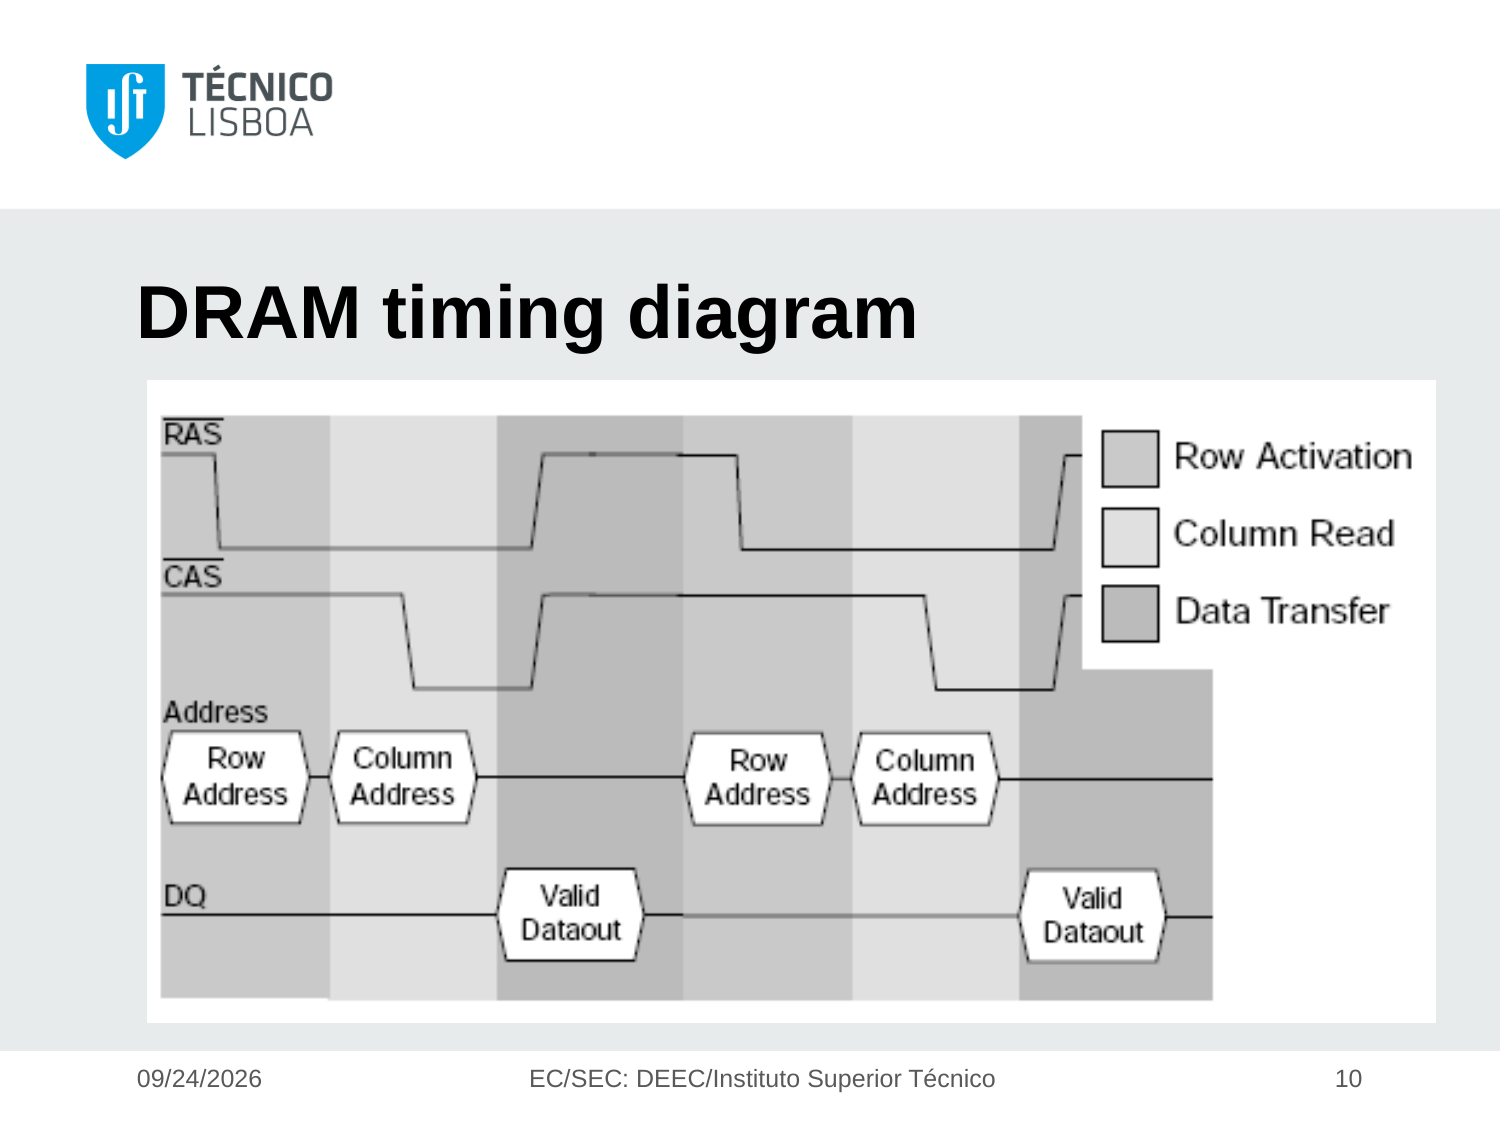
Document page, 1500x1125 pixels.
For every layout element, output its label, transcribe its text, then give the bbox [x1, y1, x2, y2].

title DRAM timing diagram [121, 237, 1378, 381]
footer EC/SEC: DEEC/Instituto Superior Técnico [512, 1052, 1021, 1103]
picture [0, 0, 1500, 1125]
slide_number 11/22/2018 [121, 1052, 425, 1103]
slide_number <number> [1077, 1052, 1378, 1103]
